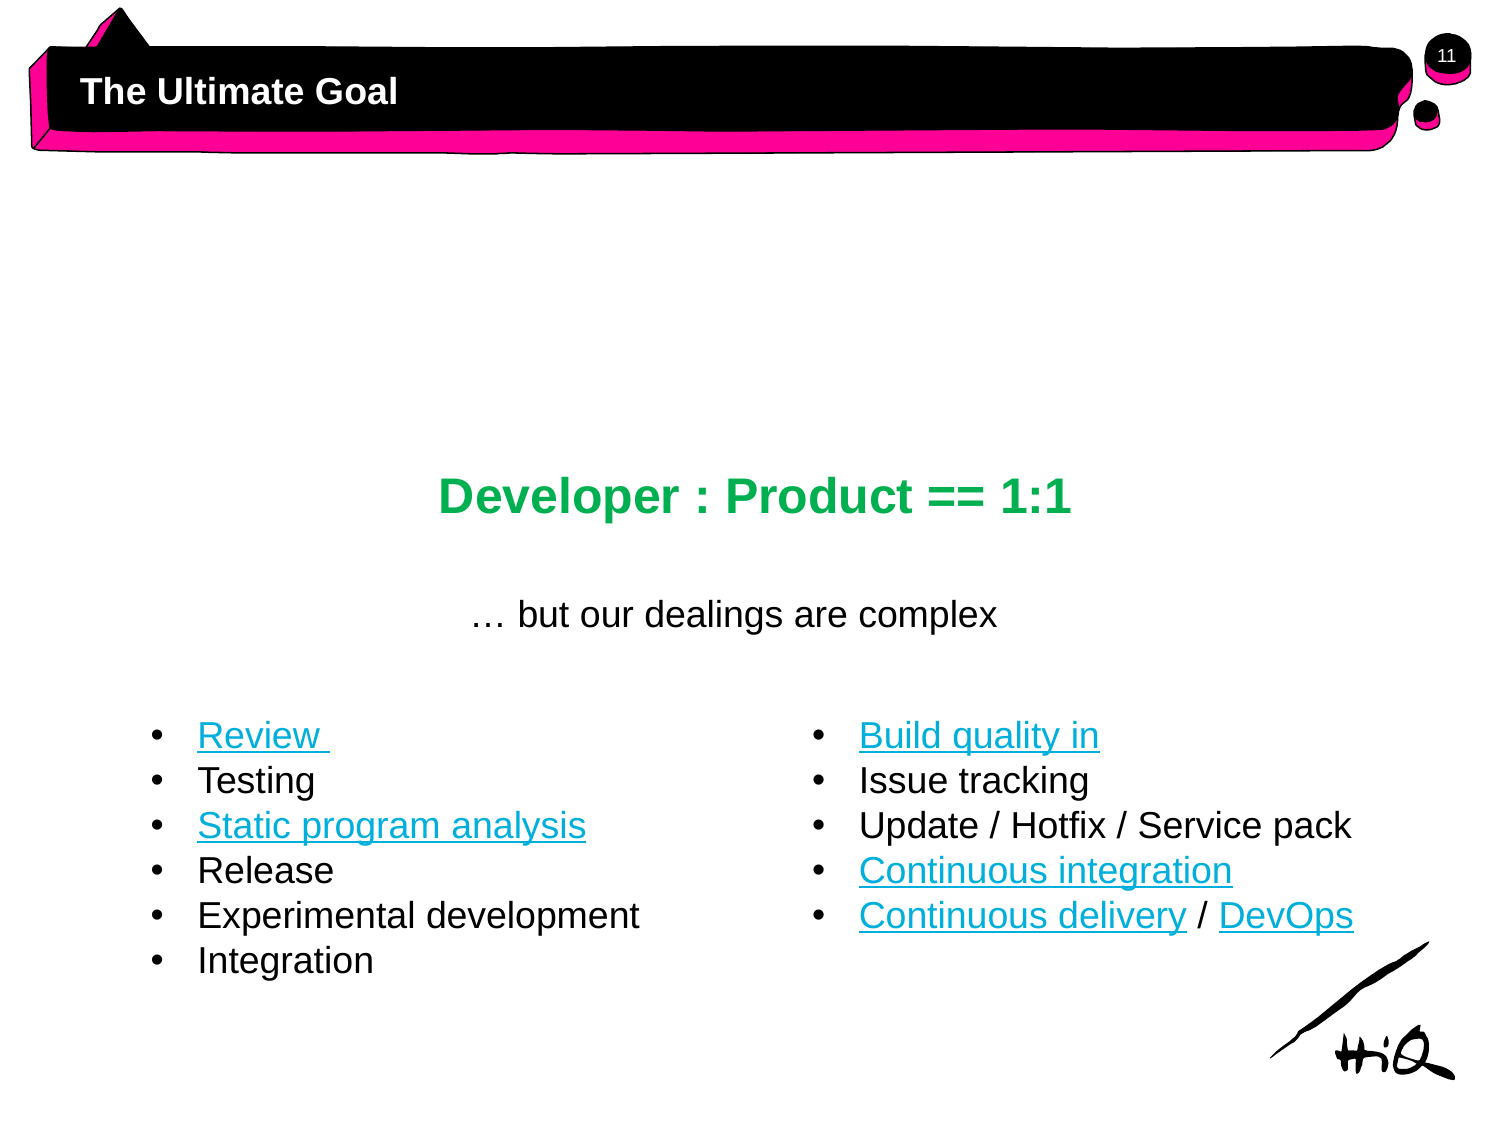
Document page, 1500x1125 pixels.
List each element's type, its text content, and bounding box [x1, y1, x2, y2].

slide_number <number> [1423, 30, 1471, 79]
text_box … but our dealings are complex [454, 582, 1046, 643]
list Developer : Product == 1:1 [360, 456, 1152, 551]
title The Ultimate Goal [64, 54, 1365, 126]
text_box Review Testing Static program analysis Release Experimental development Integration [135, 704, 669, 989]
text_box Build quality in Issue tracking Update / Hotfix / Service pack Continuous integration Continuous delivery / DevOps [797, 704, 1500, 944]
